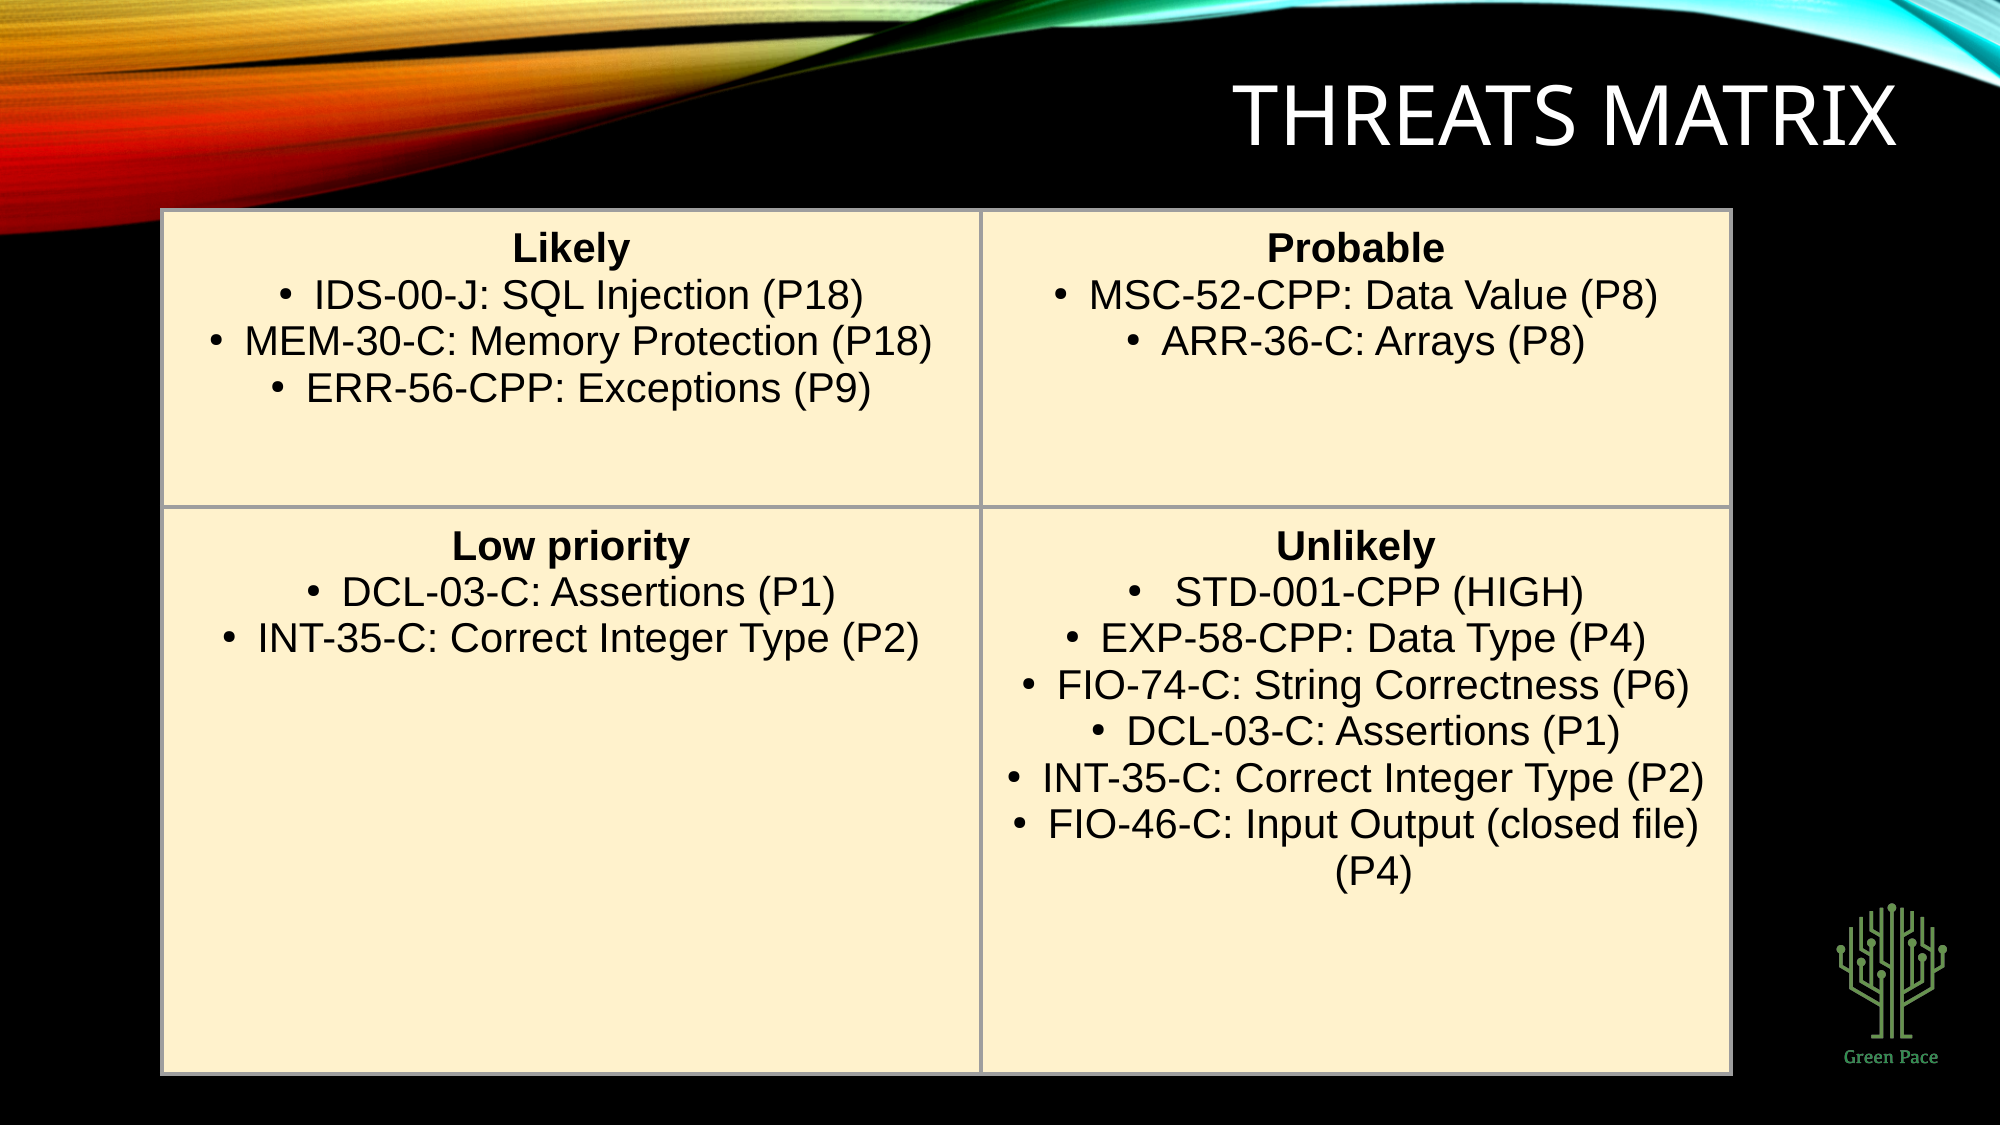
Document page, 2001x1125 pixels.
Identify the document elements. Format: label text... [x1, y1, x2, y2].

table_cell Low priority DCL-03-C: Assertions (P1) INT-35-C: Correct Integer Type (P2) [164, 509, 979, 1072]
table_header Probable MSC-52-CPP: Data Value (P8) ARR-36-C: Arrays (P8) [983, 212, 1729, 505]
picture [1818, 892, 1964, 1081]
title THREATS MATRIX [500, 12, 1913, 225]
table_cell Unlikely STD-001-CPP (HIGH) EXP-58-CPP: Data Type (P4) FIO-74-C: String Correctness (P6) DCL-03-C: Assertions (P1) INT-35-C: Correct Integer Type (P2) FIO-46-C: Input Output (closed file) (P4) [983, 509, 1729, 1072]
picture [0, 0, 2000, 237]
table_header Likely IDS-00-J: SQL Injection (P18) MEM-30-C: Memory Protection (P18) ERR-56-CPP: Exceptions (P9) [164, 212, 979, 505]
